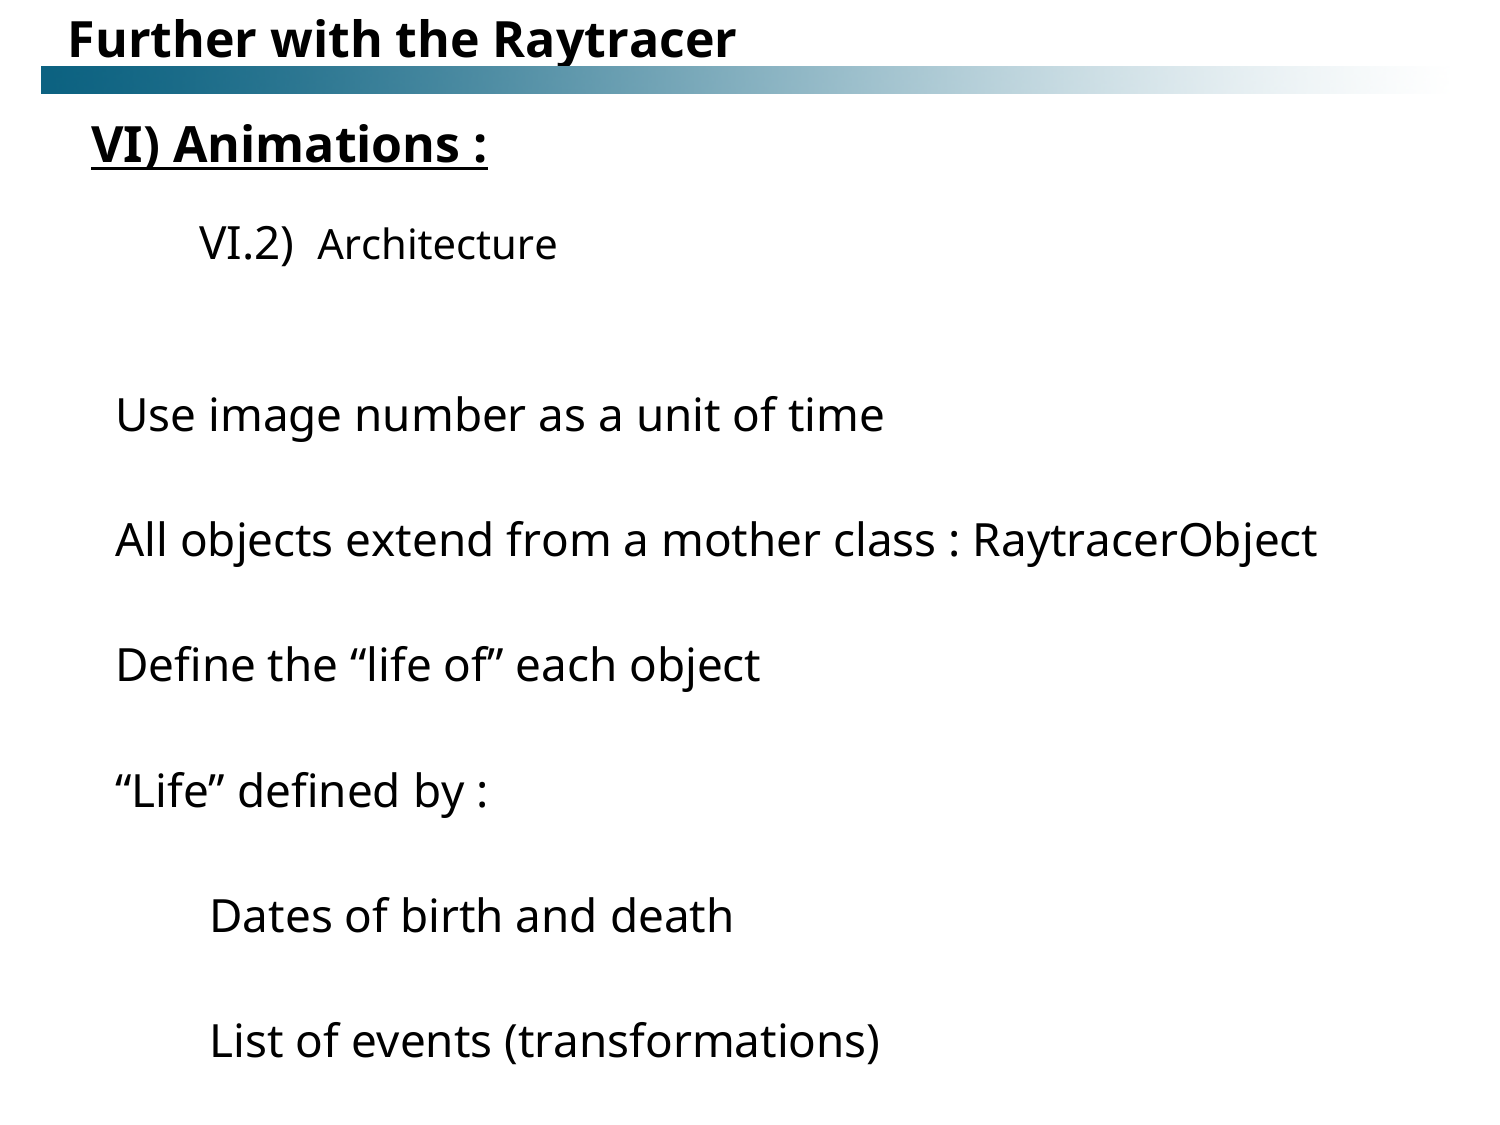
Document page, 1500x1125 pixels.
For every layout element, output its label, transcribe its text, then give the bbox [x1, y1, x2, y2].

text_box VI) Animations : [76, 101, 857, 186]
text_box Use image number as a unit of time All objects extend from a mother class : RaytracerObject Define the “life of” each object “Life” defined by : Dates of birth and death List of events (transformations) Use only alive objects when rendering Apply alive transformations between each image [88, 312, 1477, 1094]
text_box VI.2) Architecture [184, 203, 1182, 282]
title Further with the Raytracer [53, 1, 859, 66]
picture [41, 66, 1471, 94]
